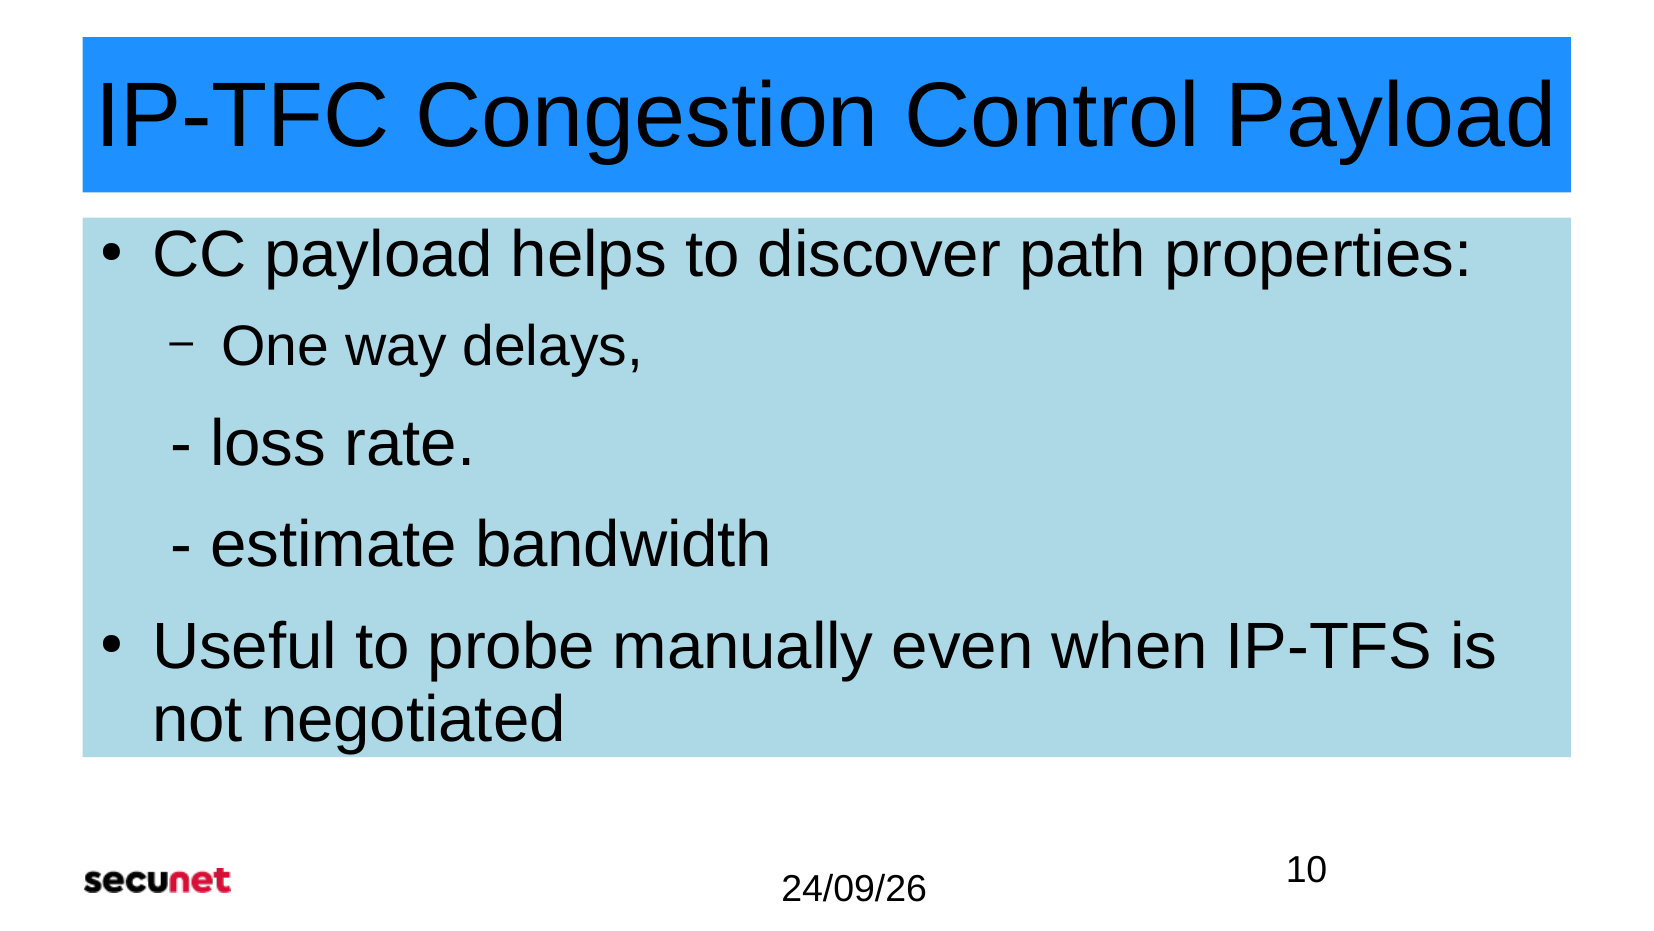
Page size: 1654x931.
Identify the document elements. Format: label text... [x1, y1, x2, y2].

title IP-TFC Congestion Control Payload [82, 37, 1571, 193]
picture [84, 868, 231, 893]
list CC payload helps to discover path properties: One way delays, - loss rate. - estimate bandwidth Useful to probe manually even when IP-TFS is not negotiated [82, 217, 1571, 758]
